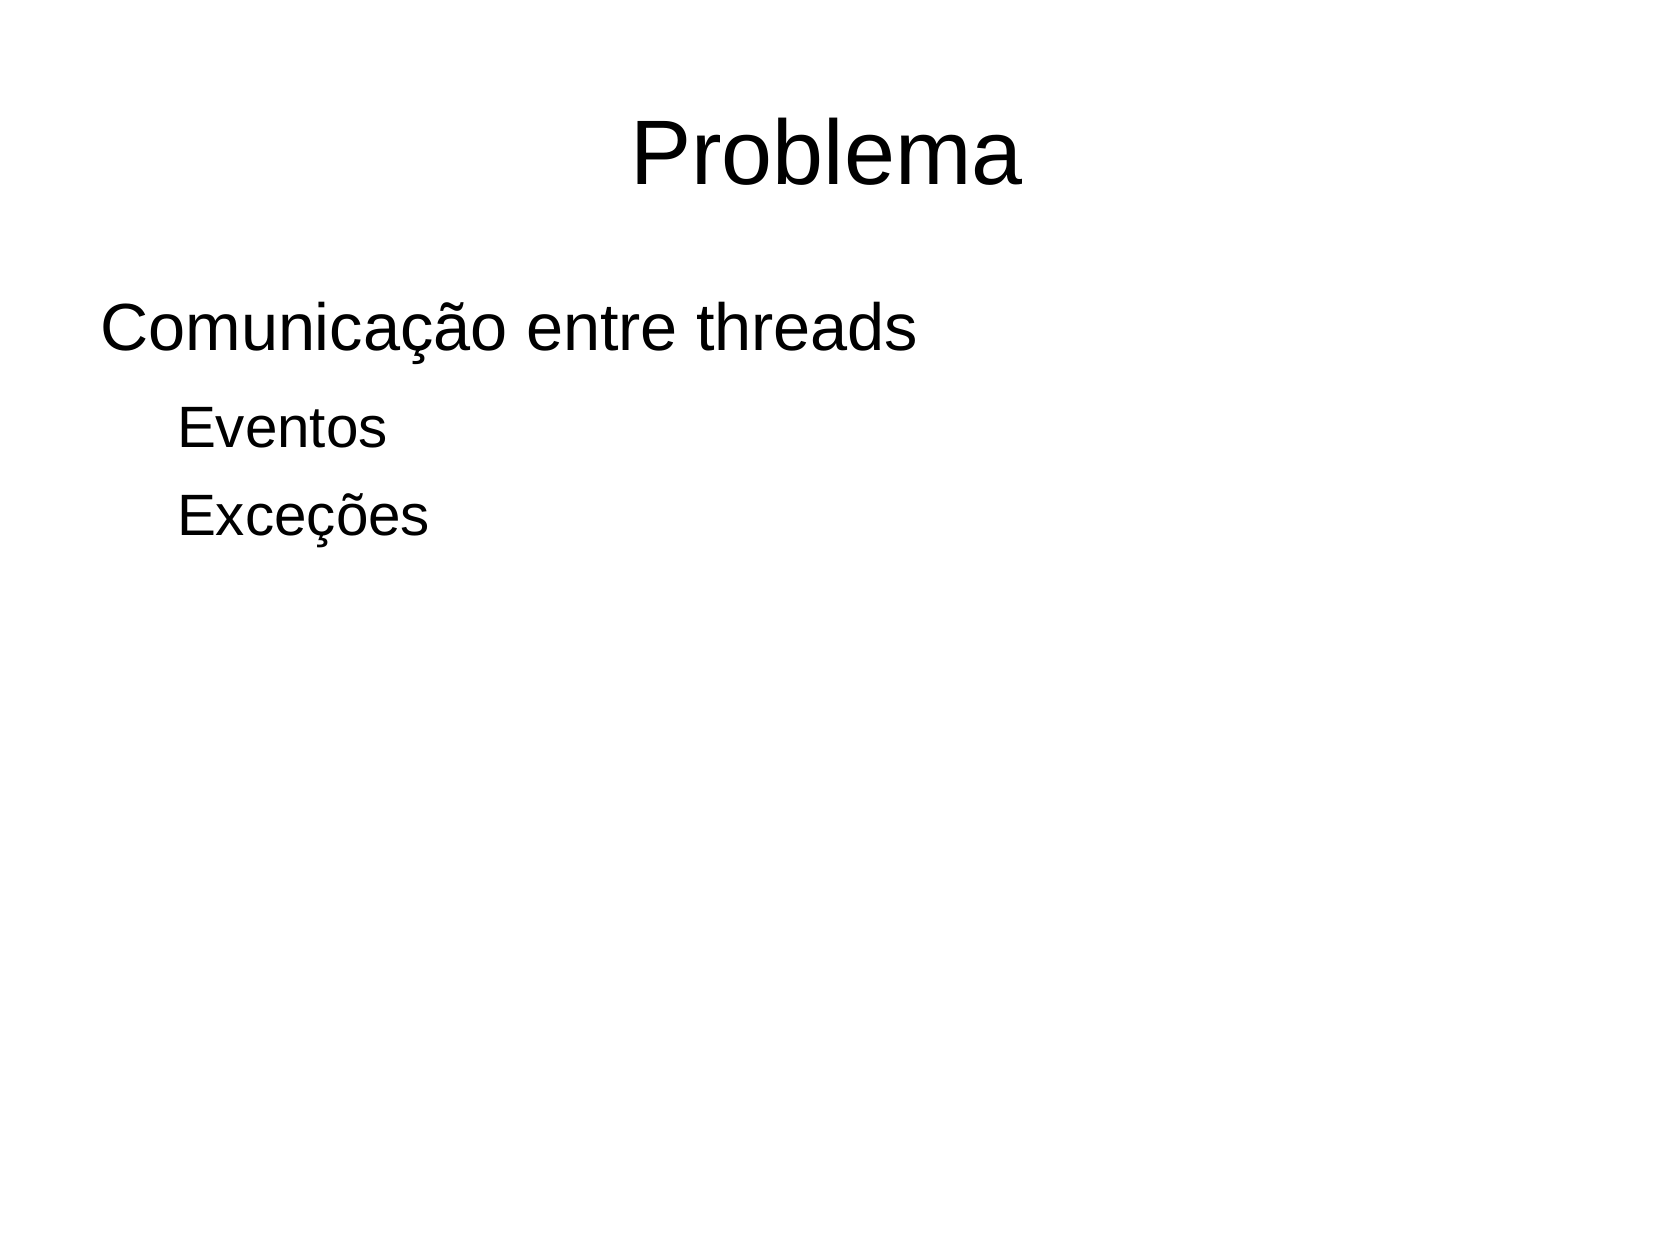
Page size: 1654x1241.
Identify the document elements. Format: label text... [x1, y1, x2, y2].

list Comunicação entre threads Eventos Exceções [82, 290, 1571, 1094]
title Problema [82, 49, 1571, 257]
